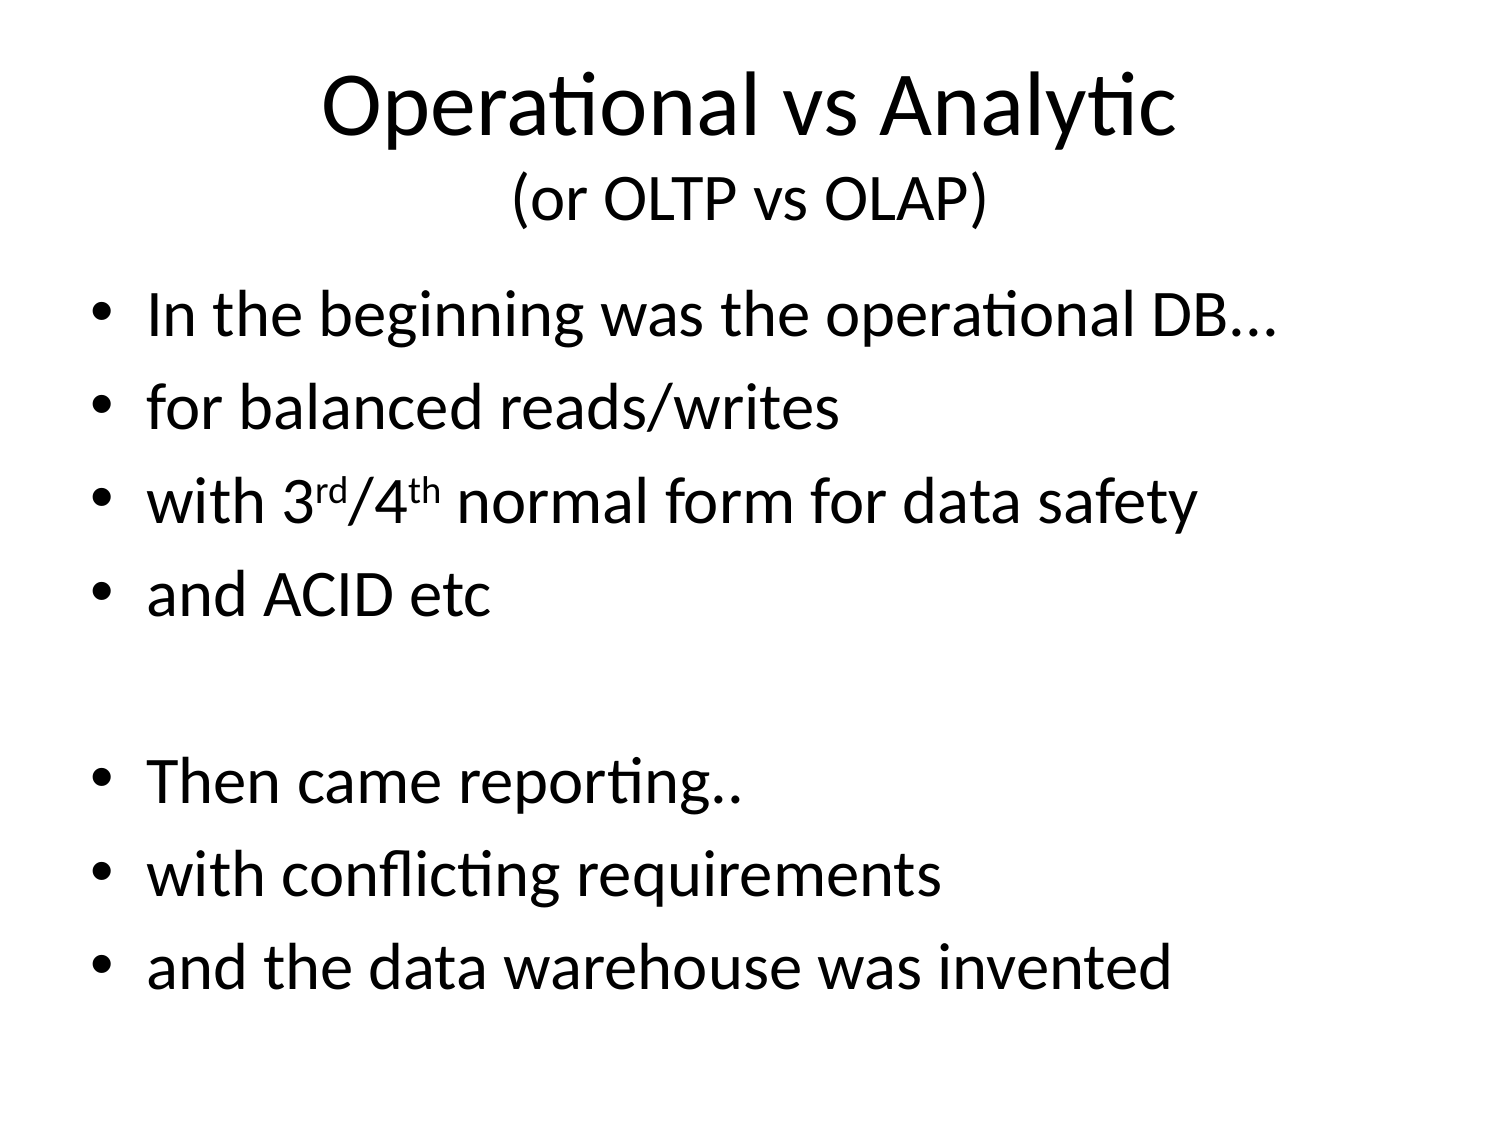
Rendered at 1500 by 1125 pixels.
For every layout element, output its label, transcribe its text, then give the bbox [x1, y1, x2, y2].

list In the beginning was the operational DB... for balanced reads/writes with 3rd/4th normal form for data safety and ACID etc Then came reporting.. with conflicting requirements and the data warehouse was invented [75, 262, 1425, 1005]
title Operational vs Analytic (or OLTP vs OLAP) [75, 45, 1425, 233]
